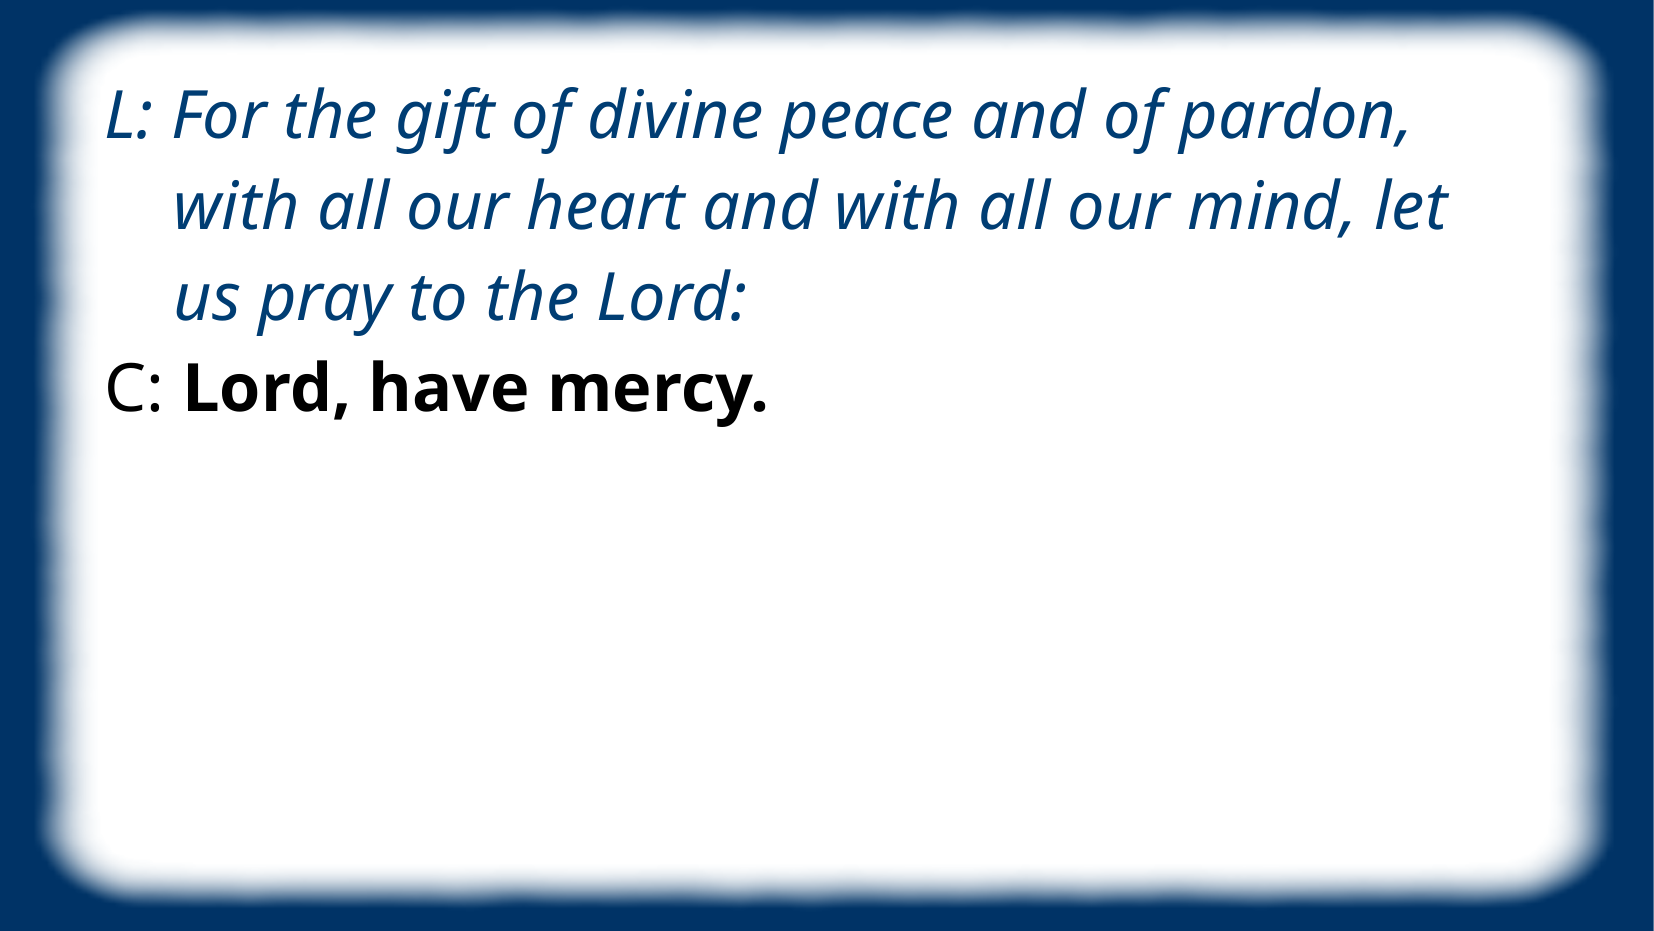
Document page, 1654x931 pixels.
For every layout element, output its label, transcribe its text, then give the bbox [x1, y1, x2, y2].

text_box L: For the gift of divine peace and of pardon, with all our heart and with all our mind, let us pray to the Lord: C: Lord, have mercy. [90, 60, 1546, 430]
picture [0, 0, 1654, 931]
